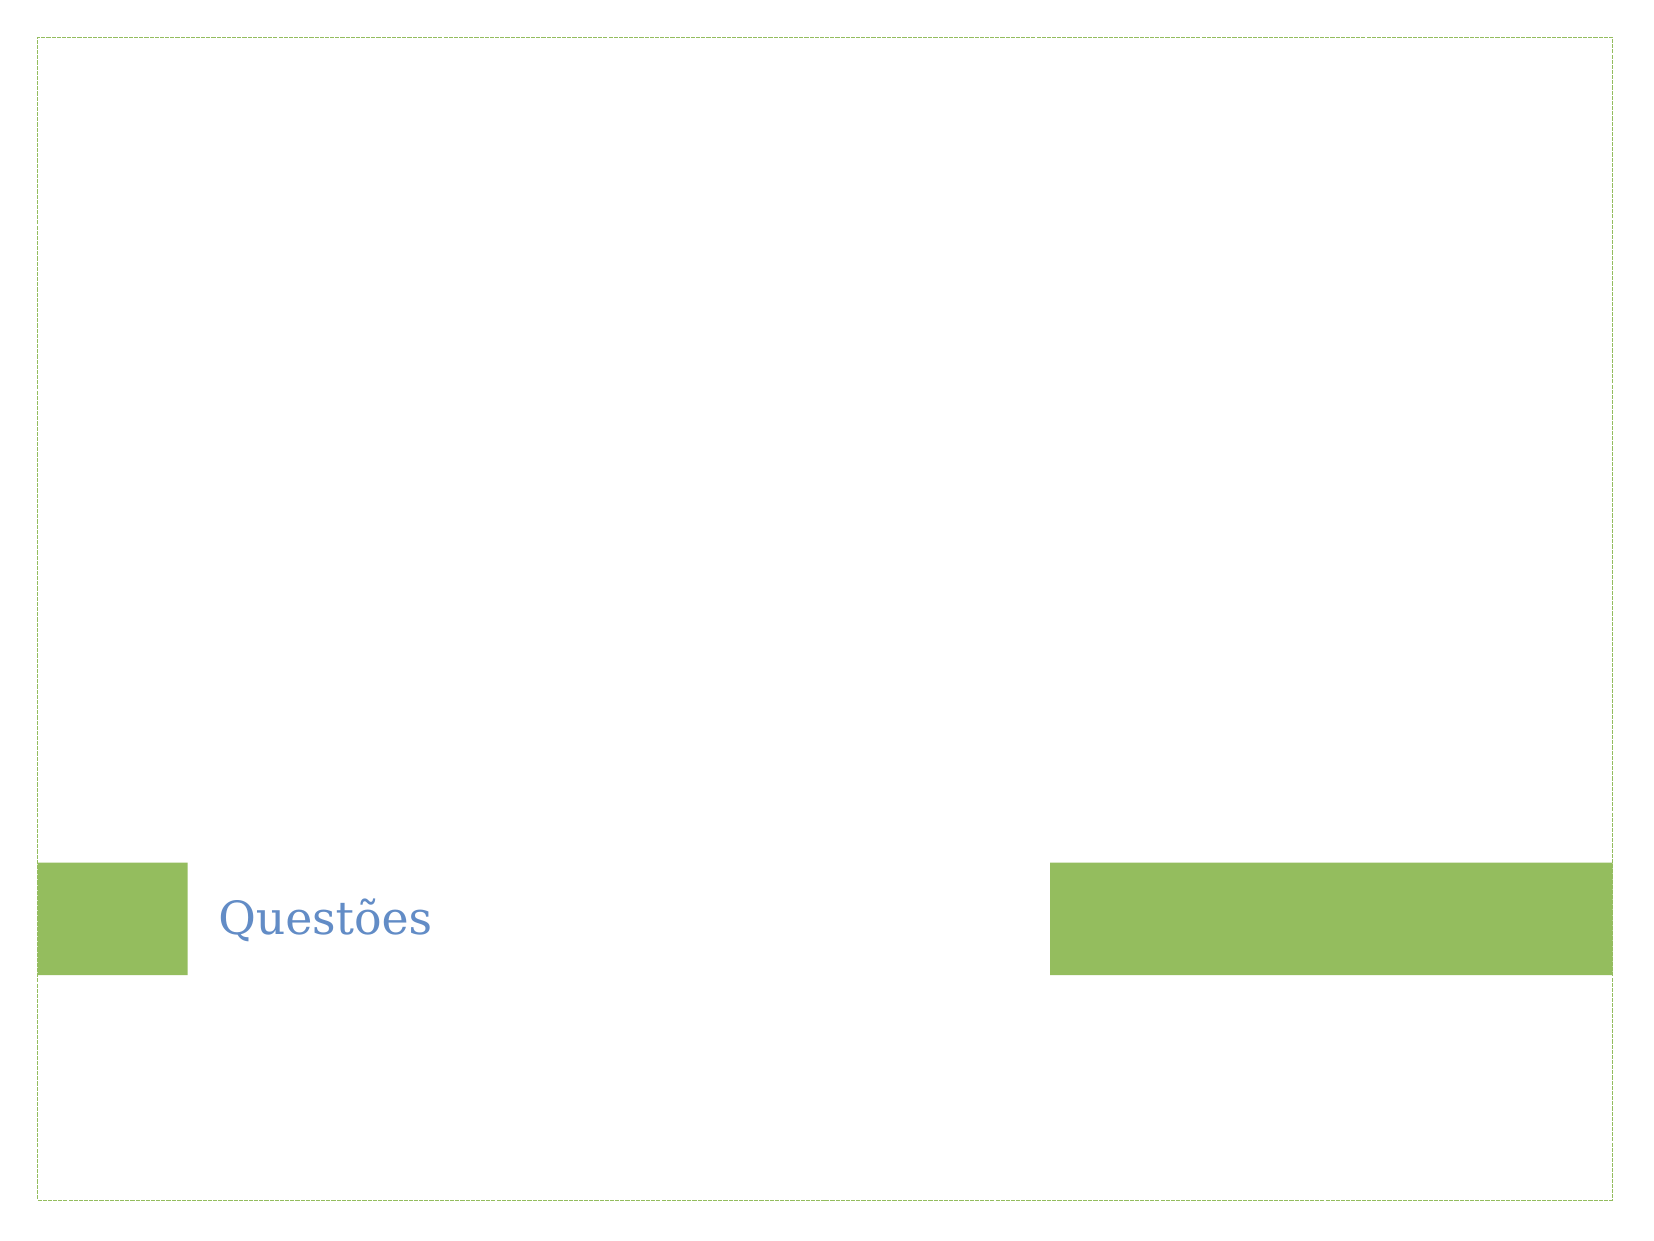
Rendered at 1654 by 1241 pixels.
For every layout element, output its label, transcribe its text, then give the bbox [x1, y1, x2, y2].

text_box [37, 862, 188, 976]
text_box [1050, 862, 1613, 976]
text_box Questões [203, 884, 448, 953]
